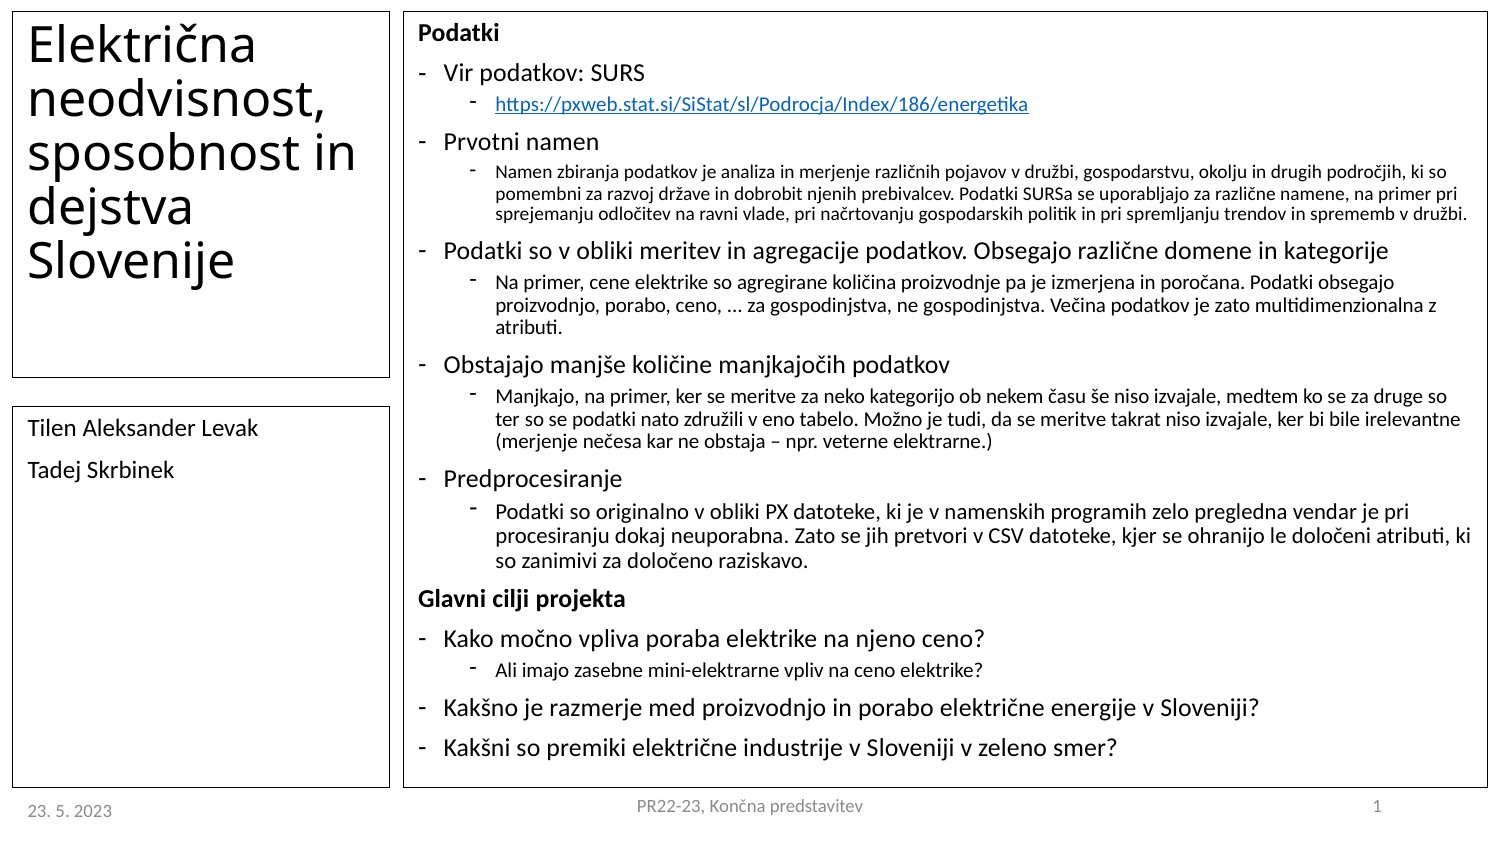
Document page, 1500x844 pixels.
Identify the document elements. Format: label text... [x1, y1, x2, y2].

title Električna neodvisnost, sposobnost in dejstva Slovenije [12, 11, 390, 378]
slide_number 23. 5. 2023 [12, 787, 629, 833]
footer PR22-23, Končna predstavitev [496, 782, 1004, 827]
list Tilen Aleksander Levak Tadej Skrbinek [12, 406, 390, 787]
list Podatki Vir podatkov: SURS https://pxweb.stat.si/SiStat/sl/Podrocja/Index/186/energetika Prvotni namen Namen zbiranja podatkov je analiza in merjenje različnih pojavov v družbi, gospodarstvu, okolju in drugih področjih, ki so pomembni za razvoj države in dobrobit njenih prebivalcev. Podatki SURSa se uporabljajo za različne namene, na primer pri sprejemanju odločitev na ravni vlade, pri načrtovanju gospodarskih politik in pri spremljanju trendov in sprememb v družbi. Podatki so v obliki meritev in agregacije podatkov. Obsegajo različne domene in kategorije Na primer, cene elektrike so agregirane količina proizvodnje pa je izmerjena in poročana. Podatki obsegajo proizvodnjo, porabo, ceno, ... za gospodinjstva, ne gospodinjstva. Večina podatkov je zato multidimenzionalna z atributi. Obstajajo manjše količine manjkajočih podatkov Manjkajo, na primer, ker se meritve za neko kategorijo ob nekem času še niso izvajale, medtem ko se za druge so ter so se podatki nato združili v eno tabelo. Možno je tudi, da se meritve takrat niso izvajale, ker bi bile irelevantne (merjenje nečesa kar ne obstaja – npr. veterne elektrarne.) Predprocesiranje Podatki so originalno v obliki PX datoteke, ki je v namenskih programih zelo pregledna vendar je pri procesiranju dokaj neuporabna. Zato se jih pretvori v CSV datoteke, kjer se ohranijo le določeni atributi, ki so zanimivi za določeno raziskavo. Glavni cilji projekta Kako močno vpliva poraba elektrike na njeno ceno? Ali imajo zasebne mini-elektrarne vpliv na ceno elektrike? Kakšno je razmerje med proizvodnjo in porabo električne energije v Sloveniji? Kakšni so premiki električne industrije v Sloveniji v zeleno smer? [403, 11, 1488, 788]
